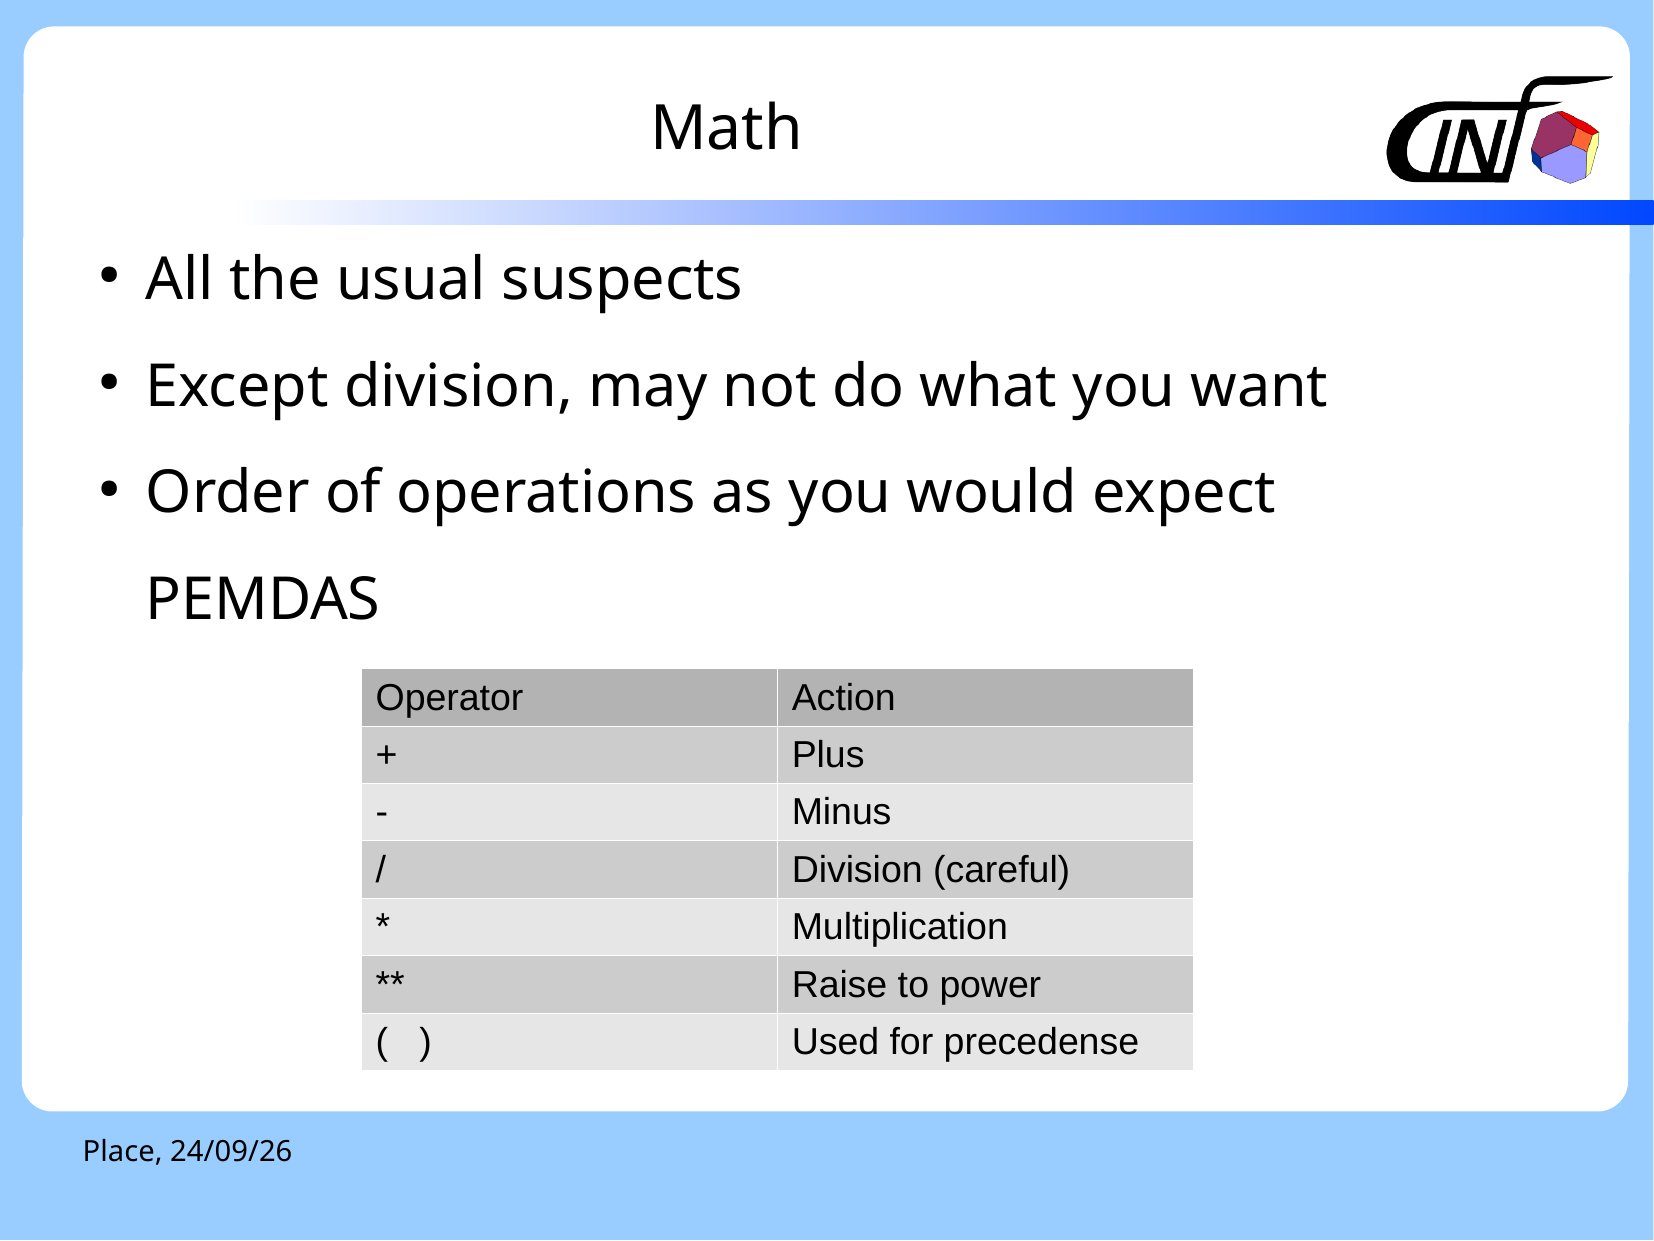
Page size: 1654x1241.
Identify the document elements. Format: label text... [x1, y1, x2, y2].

table_cell - [362, 784, 777, 840]
table_cell Used for precedense [778, 1014, 1193, 1070]
table_cell Division (careful) [778, 841, 1193, 898]
table_cell ( ) [362, 1014, 777, 1070]
list All the usual suspects Except division, may not do what you want Order of operations as you would expect PEMDAS [82, 236, 1571, 638]
table_cell + [362, 727, 777, 783]
picture [1386, 76, 1613, 184]
table_cell Multiplication [778, 899, 1193, 955]
table_header Action [778, 669, 1193, 726]
table_cell Plus [778, 727, 1193, 783]
table_cell Raise to power [778, 956, 1193, 1013]
table_cell ** [362, 956, 777, 1013]
table_cell Minus [778, 784, 1193, 840]
table_header Operator [362, 669, 777, 726]
title Math [82, 49, 1371, 201]
table_cell / [362, 841, 777, 898]
table_cell * [362, 899, 777, 955]
table_header B [956, 201, 961, 224]
